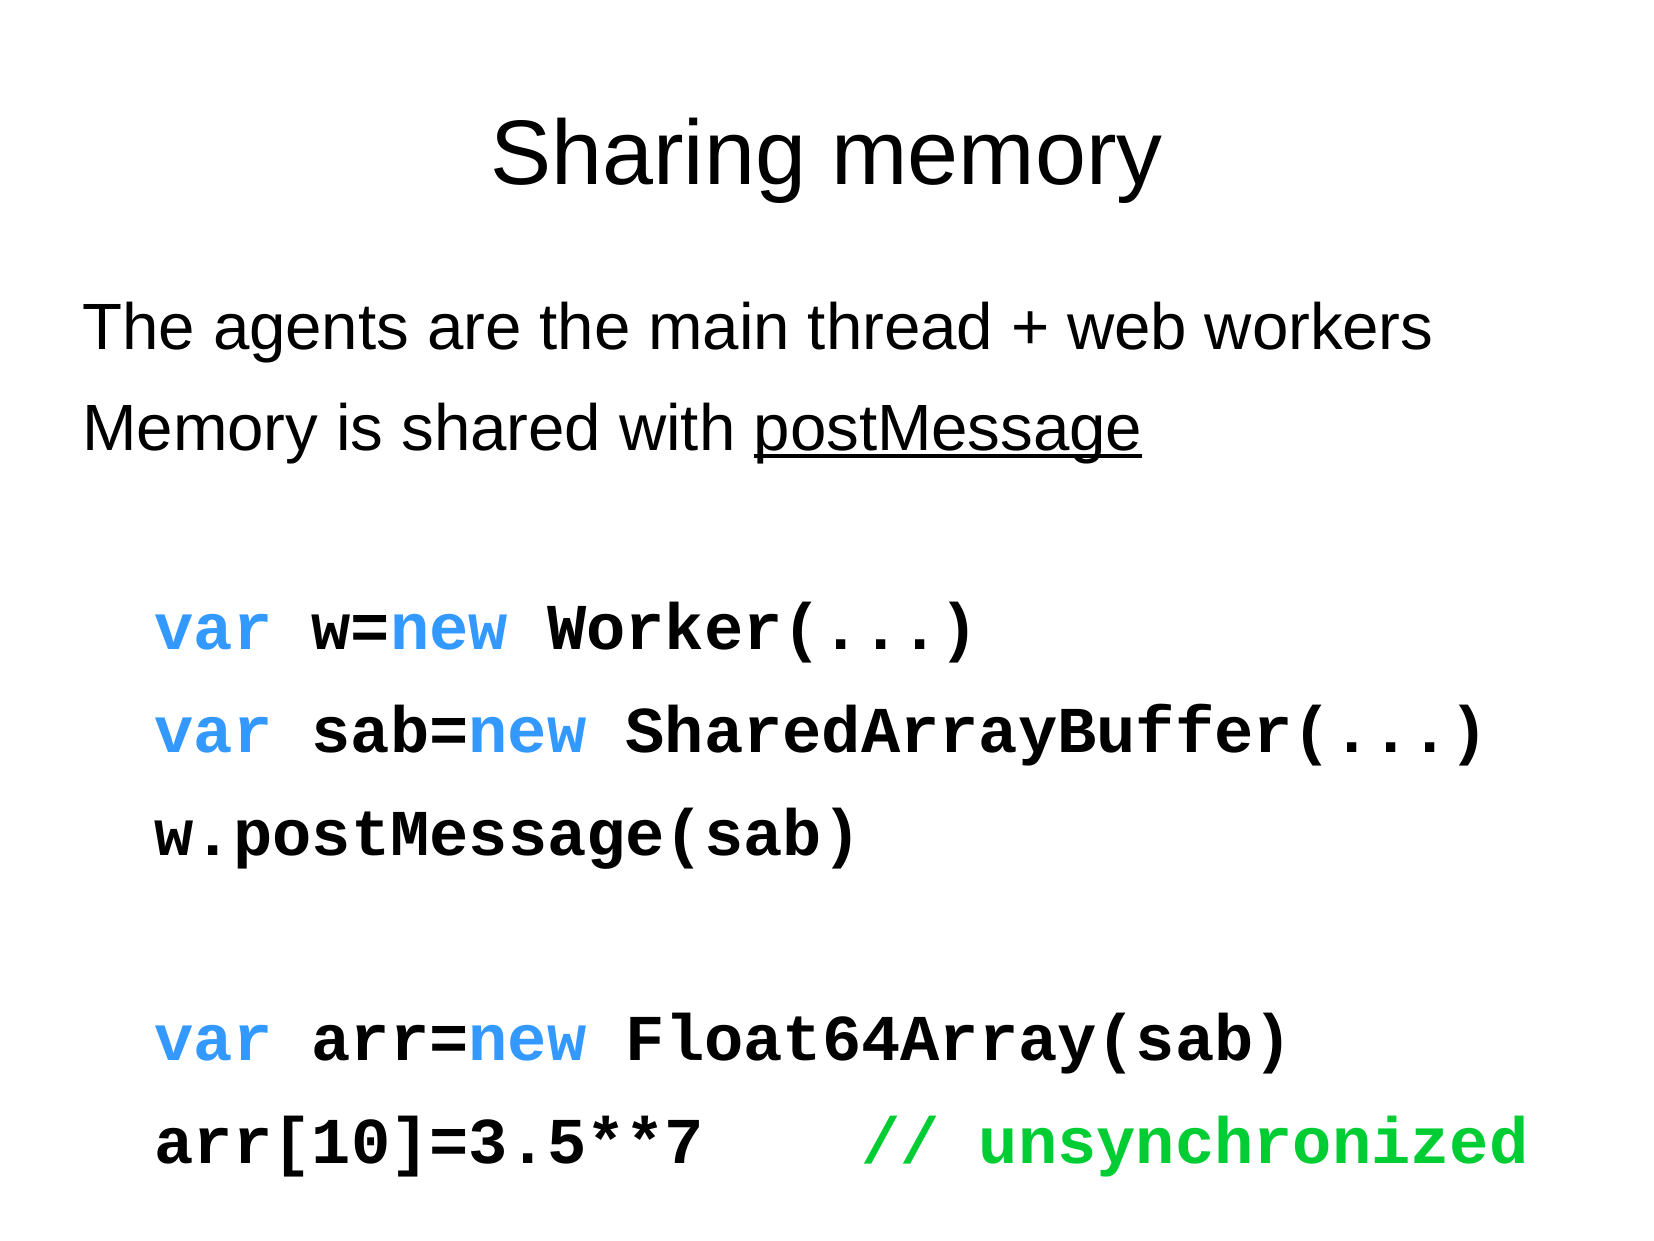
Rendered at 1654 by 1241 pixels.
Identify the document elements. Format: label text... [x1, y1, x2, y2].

list The agents are the main thread + web workers Memory is shared with postMessage var w=new Worker(...) var sab=new SharedArrayBuffer(...) w.postMessage(sab) var arr=new Float64Array(sab) arr[10]=3.5**7 // unsynchronized [82, 290, 1571, 1186]
title Sharing memory [82, 49, 1571, 257]
